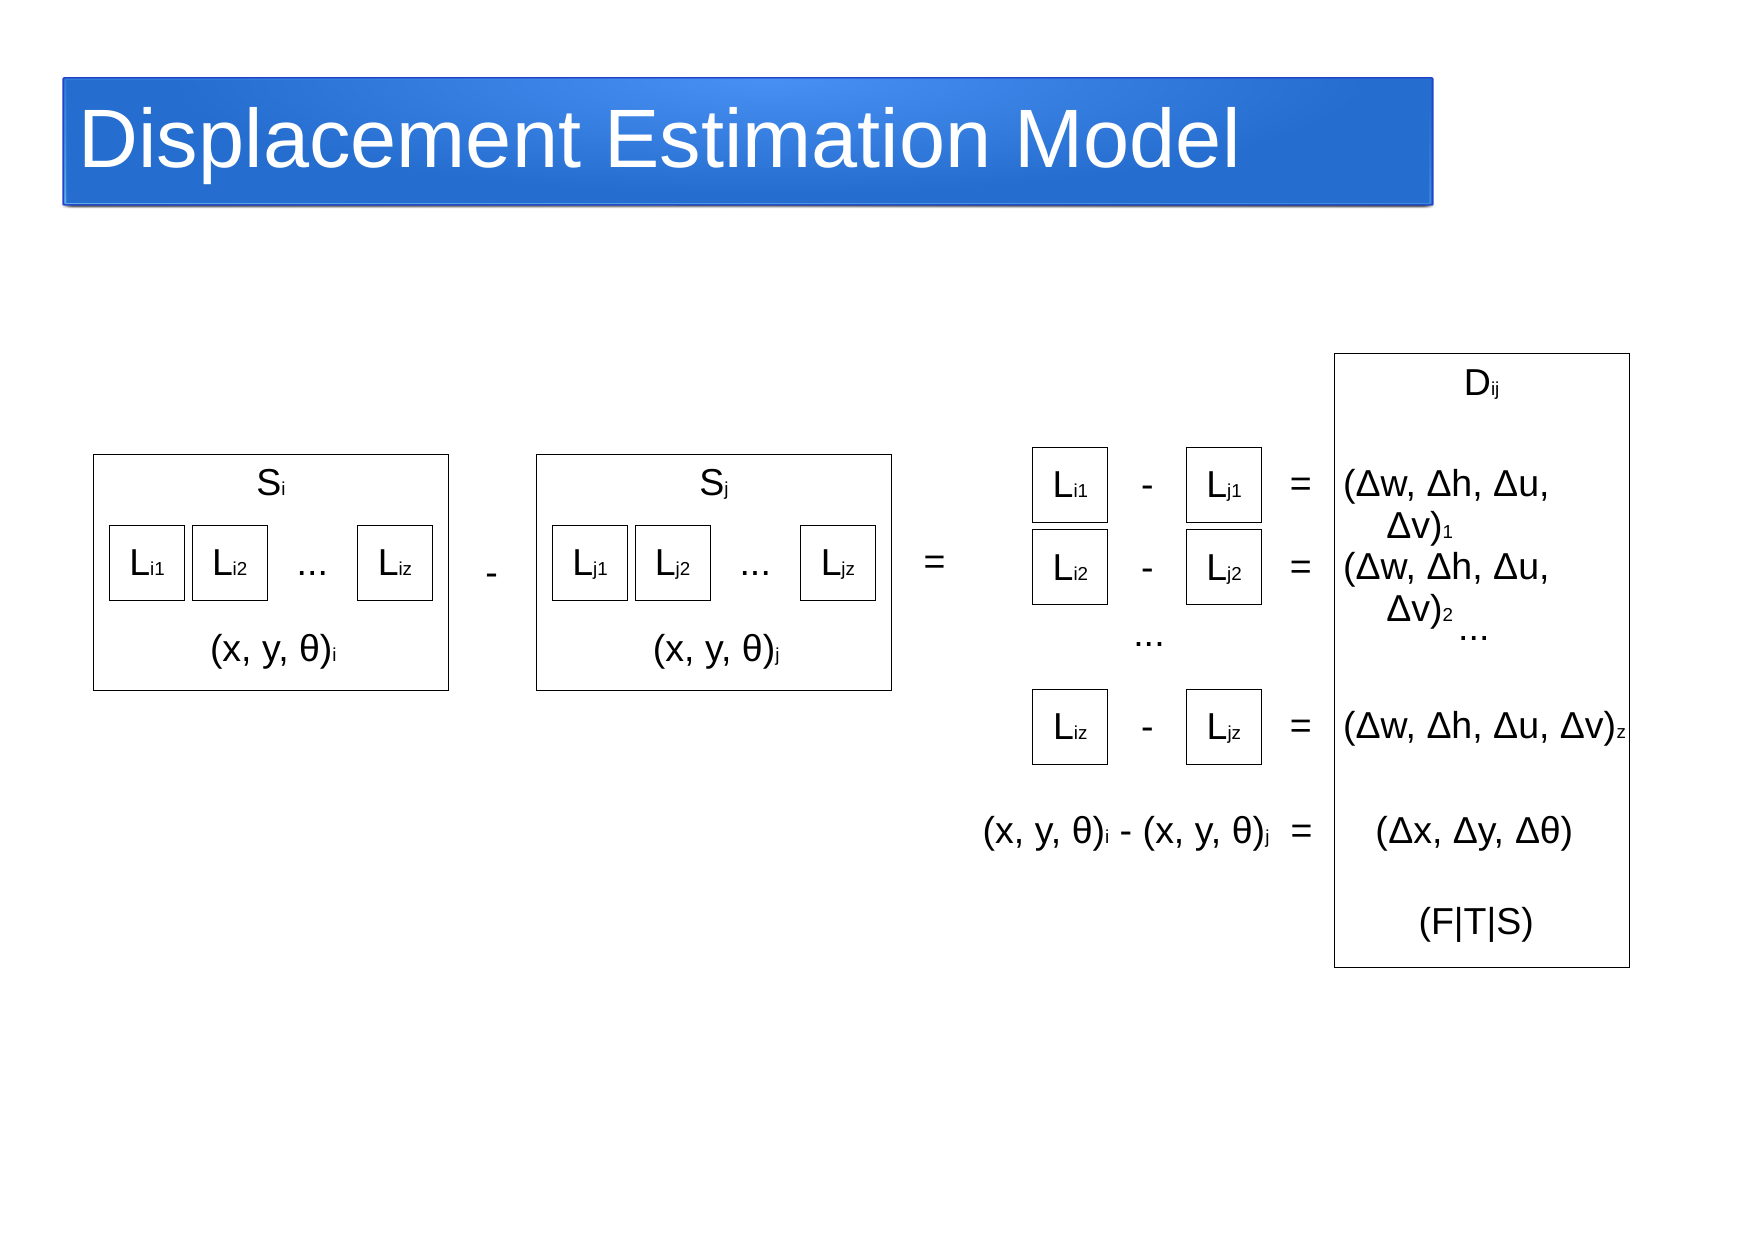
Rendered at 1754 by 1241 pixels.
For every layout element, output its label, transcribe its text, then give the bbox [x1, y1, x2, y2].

text_box Liz [1032, 689, 1108, 765]
text_box Lj2 [1186, 529, 1262, 605]
text_box = (Δw, Δh, Δu, Δv)z [1275, 697, 1334, 757]
text_box (x, y, θ)j [638, 619, 795, 677]
text_box = (Δw, Δh, Δu, Δv)1 [1275, 455, 1334, 515]
text_box (x, y, θ)i [195, 619, 352, 677]
text_box Dij [1334, 353, 1630, 968]
text_box ... [1111, 595, 1187, 671]
picture [58, 77, 1439, 209]
title Displacement Estimation Model [78, 80, 1429, 198]
text_box - [1109, 529, 1185, 605]
text_box Sj [536, 454, 892, 691]
text_box - [454, 534, 530, 610]
text_box Li2 [1032, 529, 1108, 605]
text_box = (Δw, Δh, Δu, Δv)1 [1630, 455, 1642, 515]
text_box - [1109, 689, 1185, 765]
text_box (x, y, θ)i - (x, y, θ)j = (Δx, Δy, Δθ) [967, 802, 1334, 860]
text_box = (Δw, Δh, Δu, Δv)z [1630, 697, 1642, 757]
text_box = (Δw, Δh, Δu, Δv)2 [1275, 537, 1334, 597]
text_box Ljz [1186, 689, 1262, 765]
text_box = [897, 523, 973, 599]
text_box Lj1 [1186, 447, 1262, 523]
text_box Si [93, 454, 449, 691]
text_box - [1109, 447, 1185, 523]
text_box Li1 [1032, 447, 1108, 523]
text_box = (Δw, Δh, Δu, Δv)2 [1630, 537, 1642, 597]
